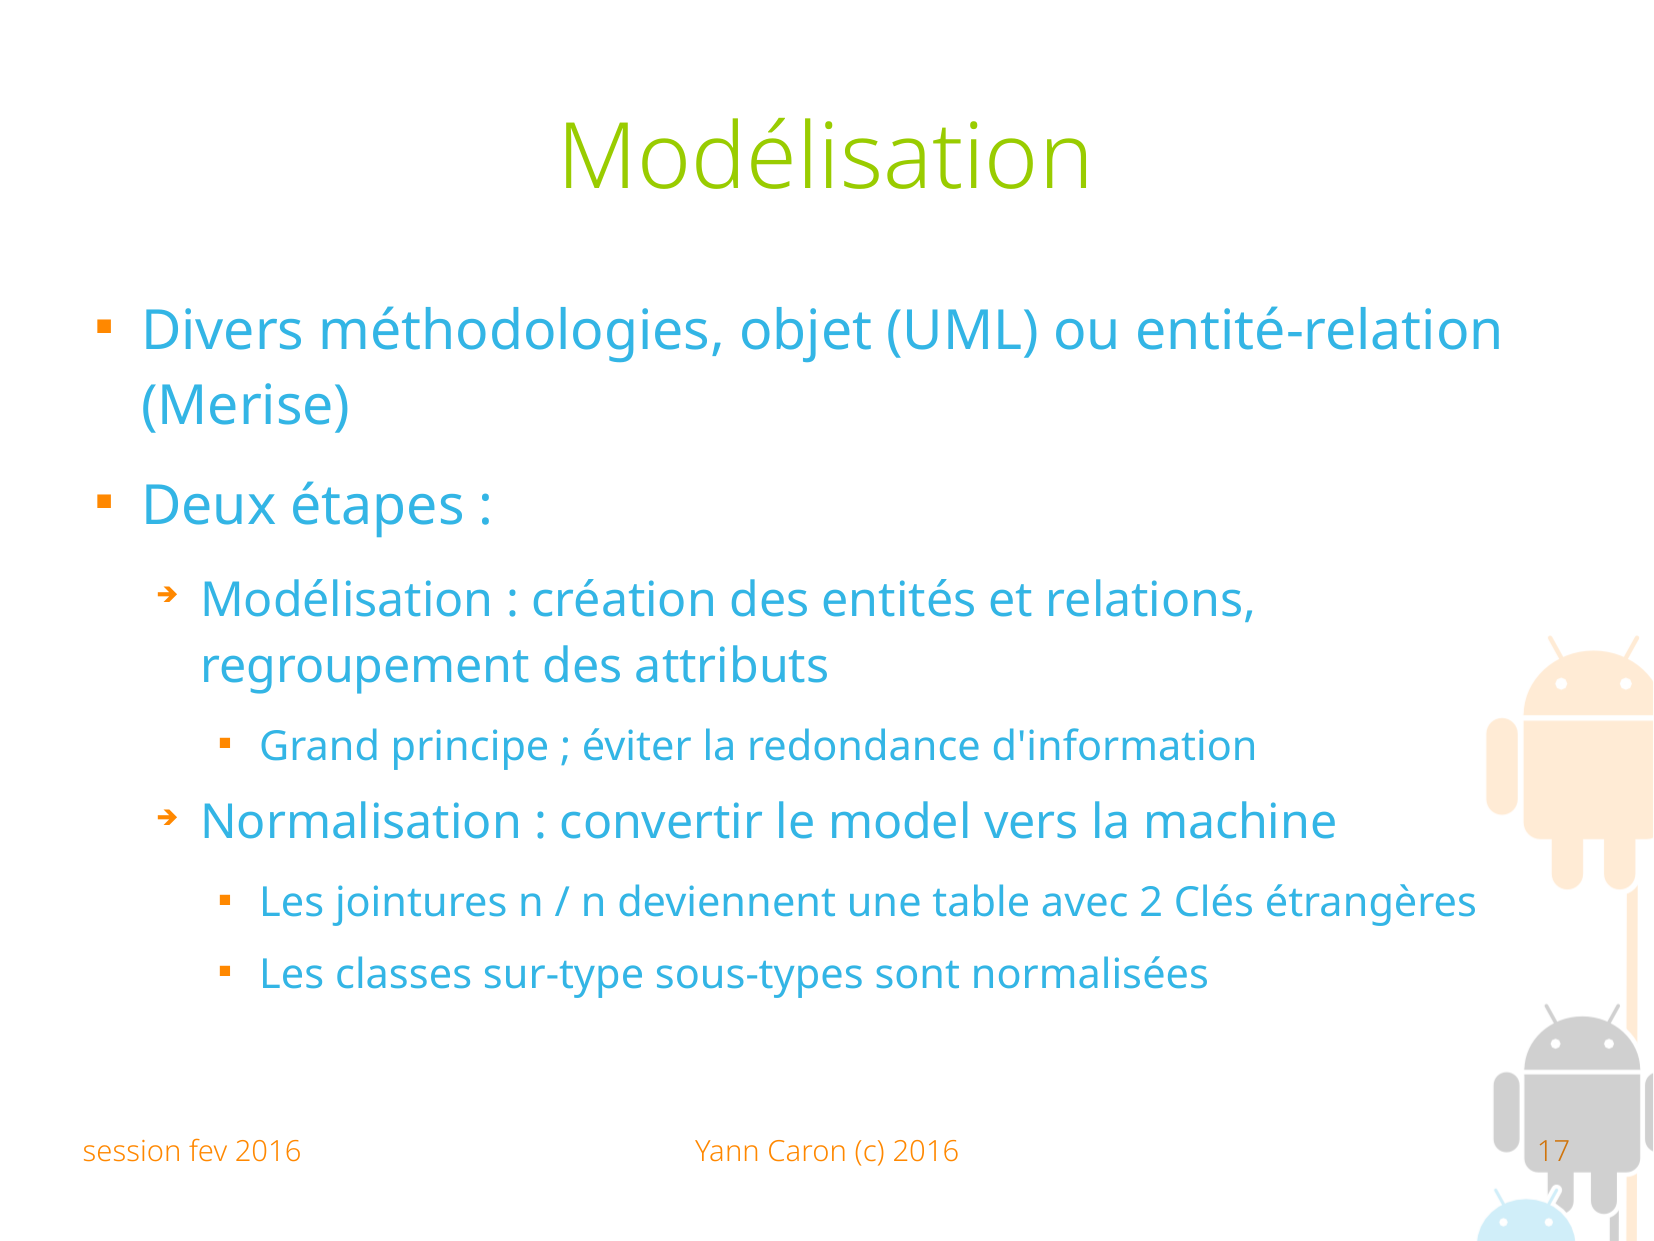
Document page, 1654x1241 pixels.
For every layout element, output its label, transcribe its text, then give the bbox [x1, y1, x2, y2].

list Divers méthodologies, objet (UML) ou entité-relation (Merise) Deux étapes : Modélisation : création des entités et relations, regroupement des attributs Grand principe ; éviter la redondance d'information Normalisation : convertir le model vers la machine Les jointures n / n deviennent une table avec 2 Clés étrangères Les classes sur-type sous-types sont normalisées [82, 290, 1571, 1010]
title Modélisation [82, 49, 1571, 257]
picture [240, 423, 1654, 1241]
